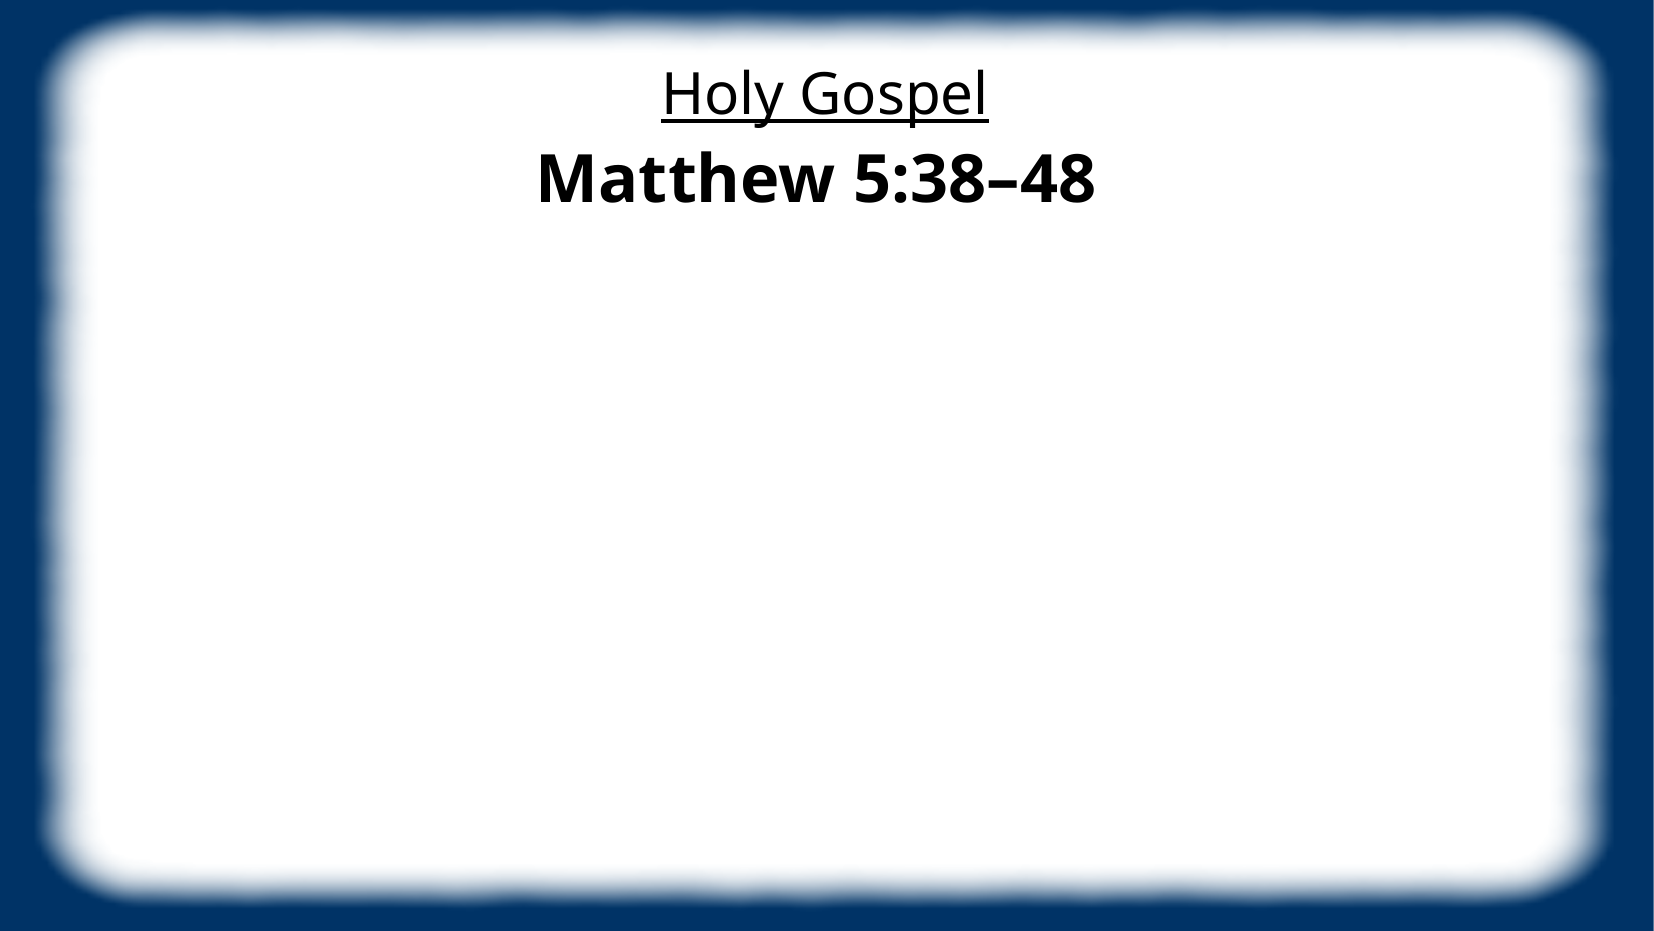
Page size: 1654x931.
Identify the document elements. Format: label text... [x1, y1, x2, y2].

picture [0, 0, 1654, 931]
text_box Holy Gospel Matthew 5:38–48 [90, 45, 1561, 226]
